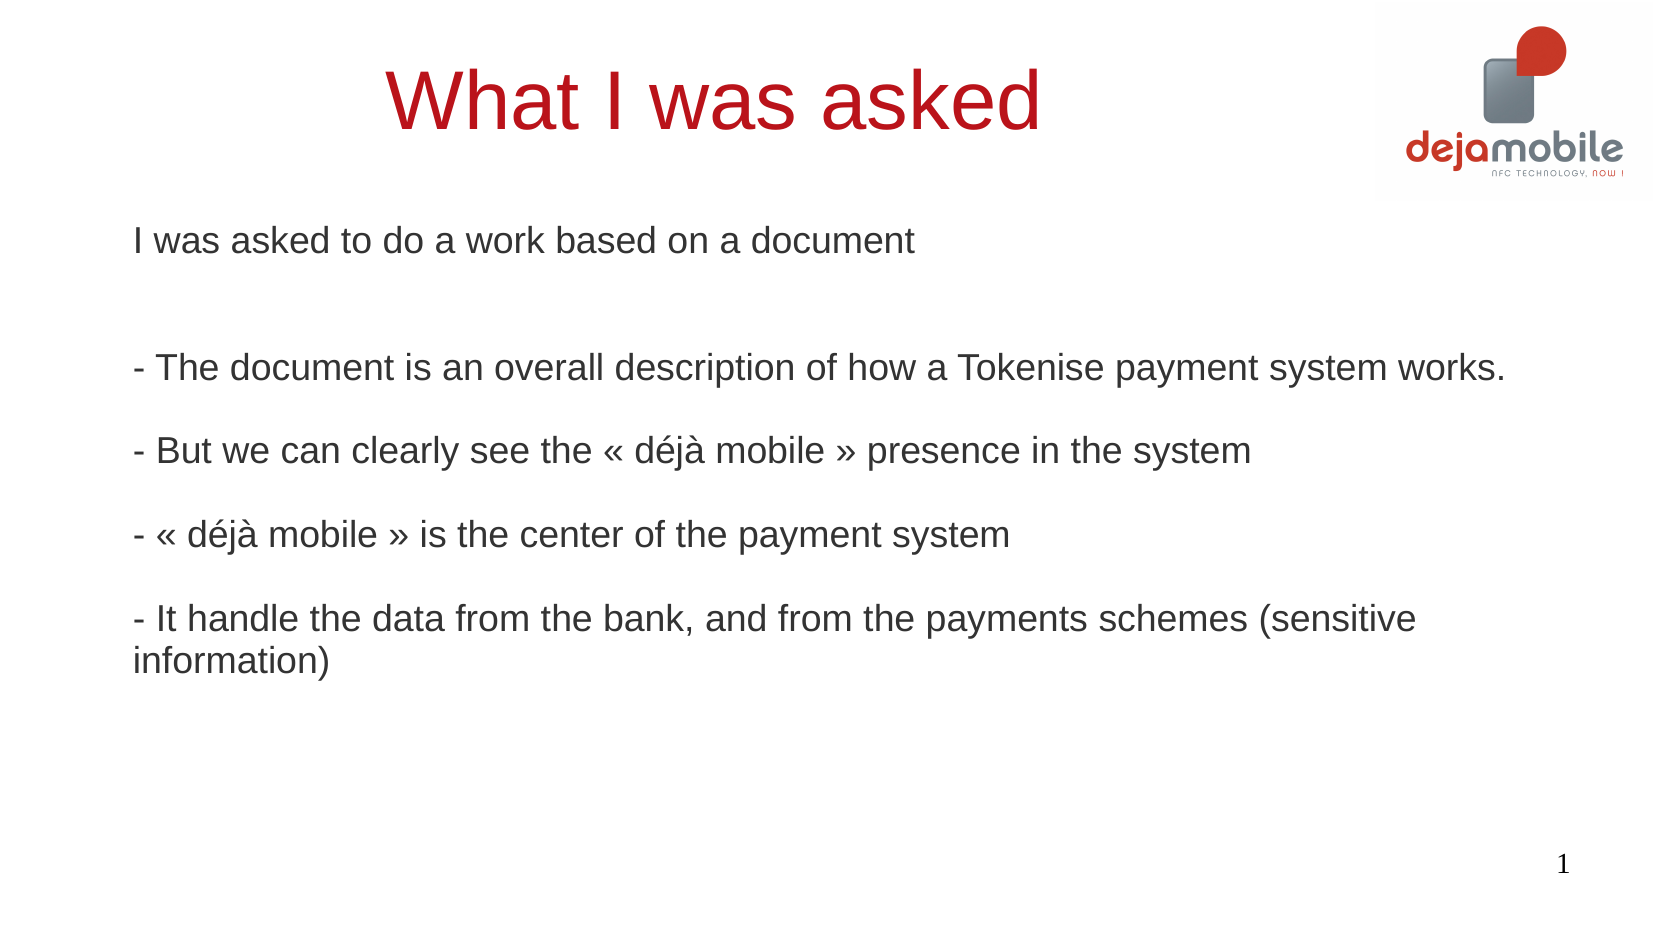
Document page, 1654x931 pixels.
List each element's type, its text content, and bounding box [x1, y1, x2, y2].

picture [1375, 2, 1654, 201]
text_box I was asked to do a work based on a document - The document is an overall description of how a Tokenise payment system works. - But we can clearly see the « déjà mobile » presence in the system - « déjà mobile » is the center of the payment system - It handle the data from the bank, and from the payments schemes (sensitive information) [118, 212, 1548, 690]
text_box What I was asked [82, 47, 1347, 156]
